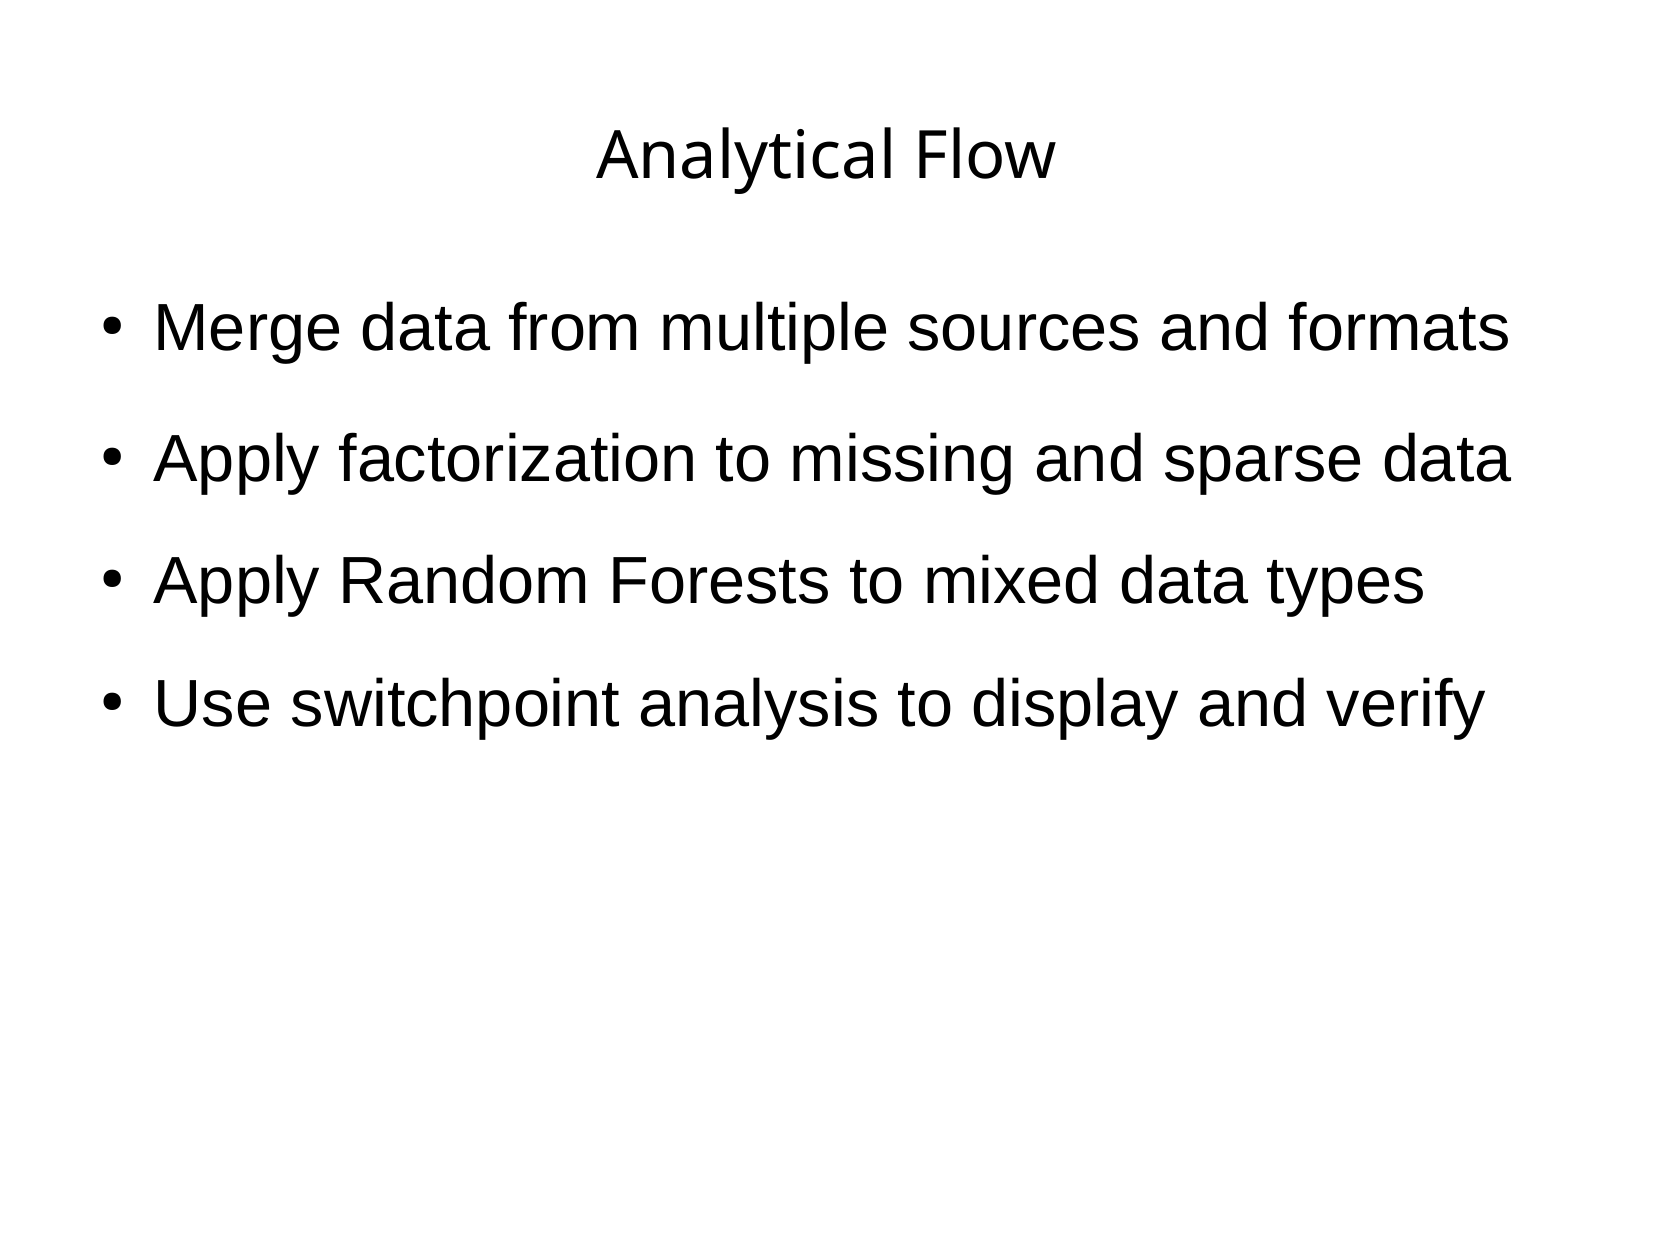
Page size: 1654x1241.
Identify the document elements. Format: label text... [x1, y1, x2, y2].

list Merge data from multiple sources and formats Apply factorization to missing and sparse data Apply Random Forests to mixed data types Use switchpoint analysis to display and verify [82, 290, 1571, 1010]
title Analytical Flow [82, 49, 1571, 257]
